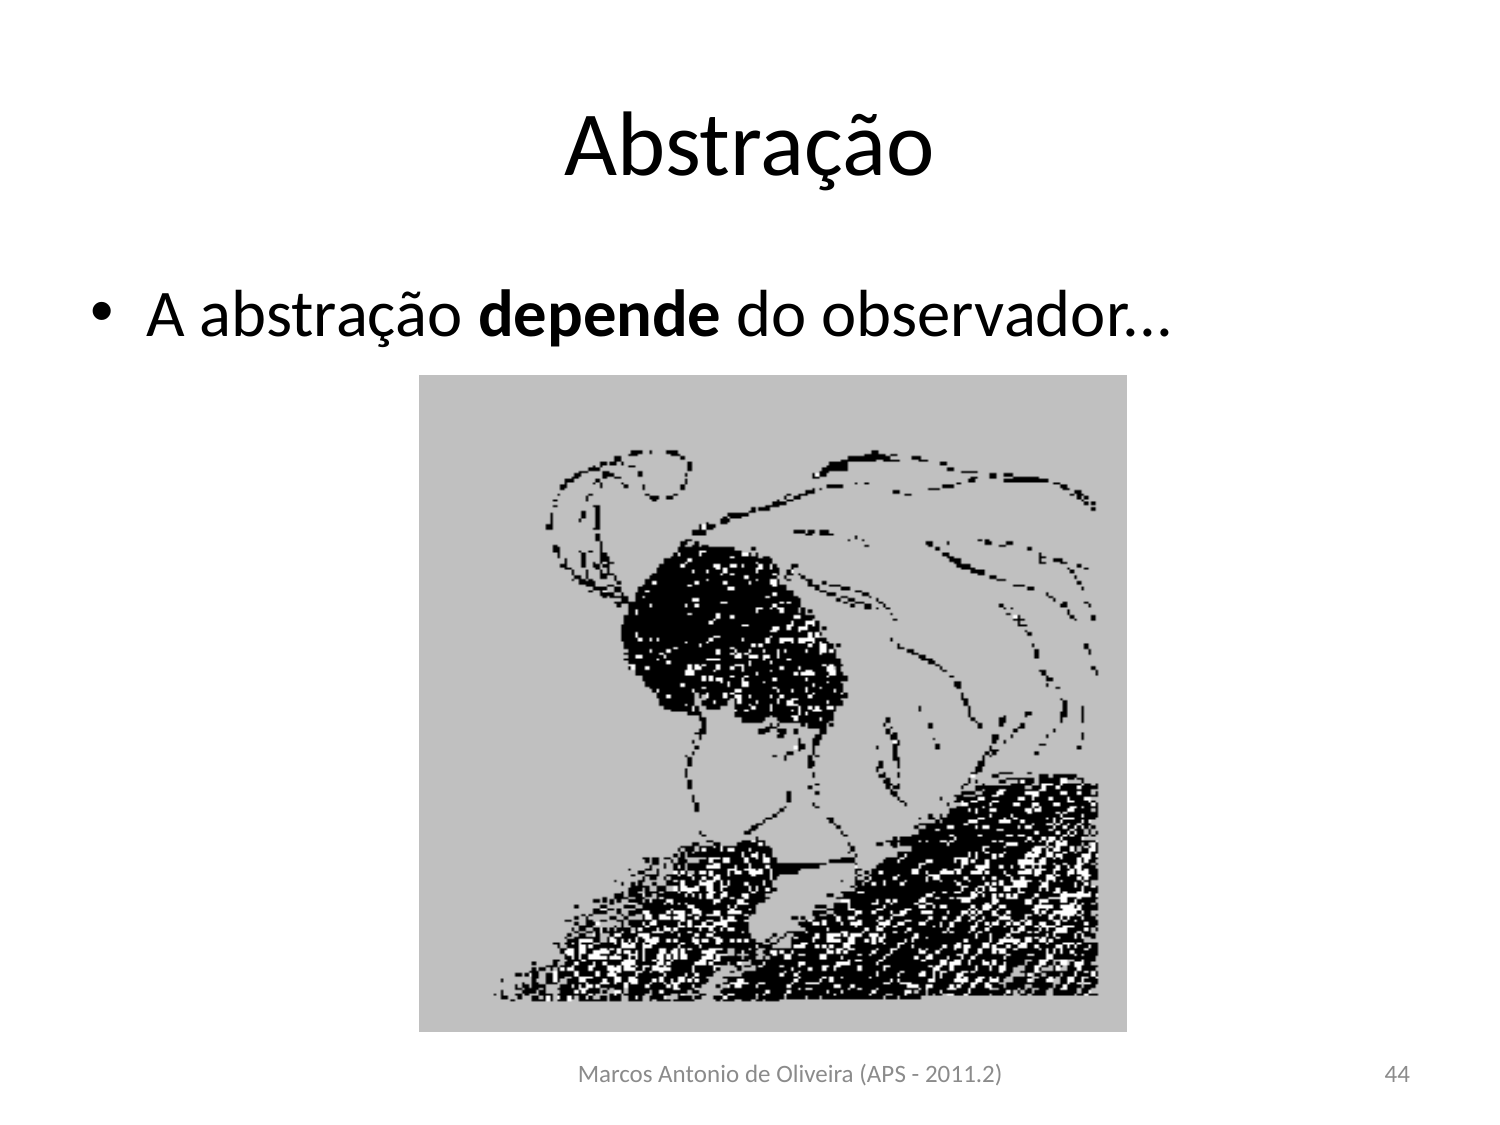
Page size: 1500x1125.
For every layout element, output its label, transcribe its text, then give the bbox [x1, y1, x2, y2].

title Abstração [75, 45, 1425, 233]
footer Marcos Antonio de Oliveira (APS - 2011.2) [512, 1042, 1069, 1103]
slide_number <número> [1074, 1042, 1425, 1103]
list A abstração depende do observador... [75, 262, 1425, 1005]
chart [419, 375, 1127, 1032]
